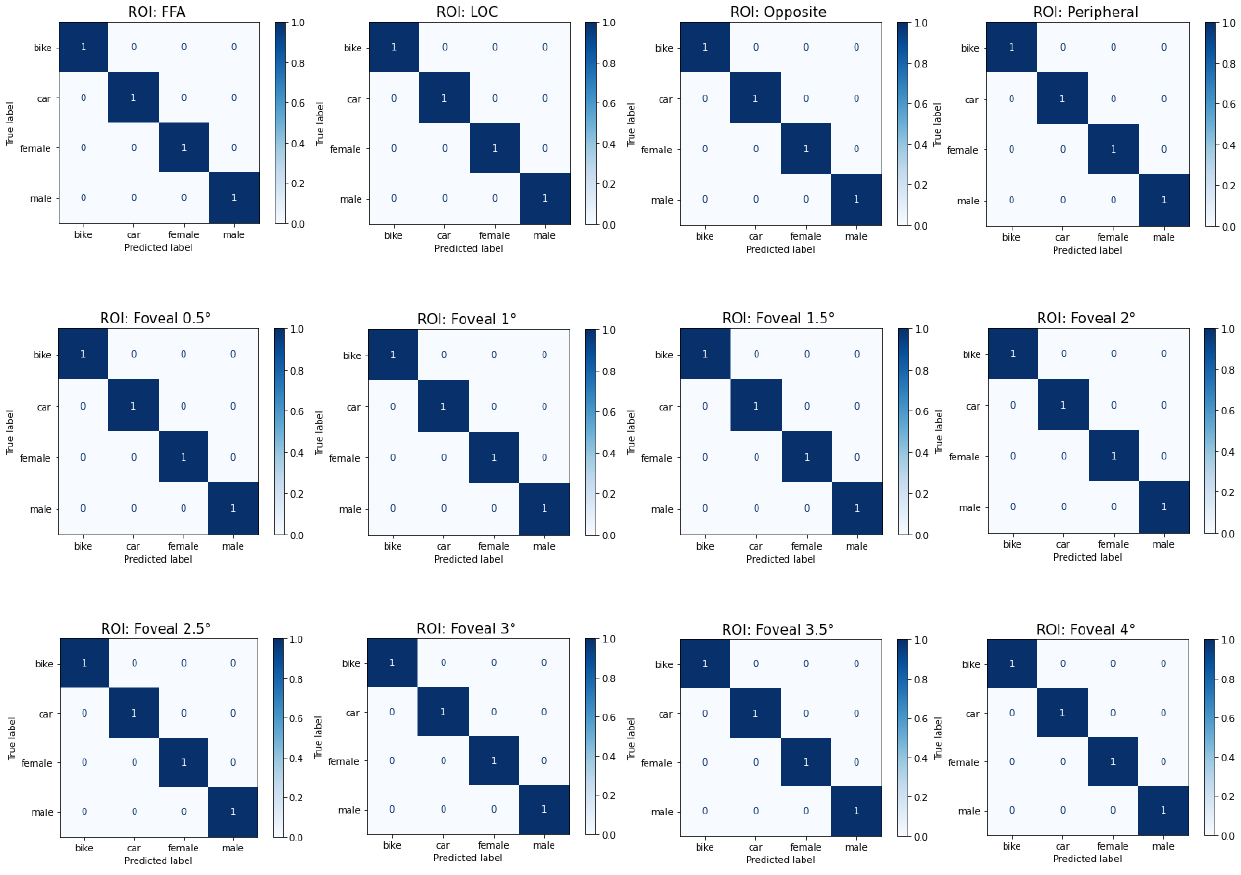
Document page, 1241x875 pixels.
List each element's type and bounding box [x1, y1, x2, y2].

picture [0, 0, 1241, 262]
picture [0, 305, 1241, 570]
picture [2, 616, 1241, 871]
